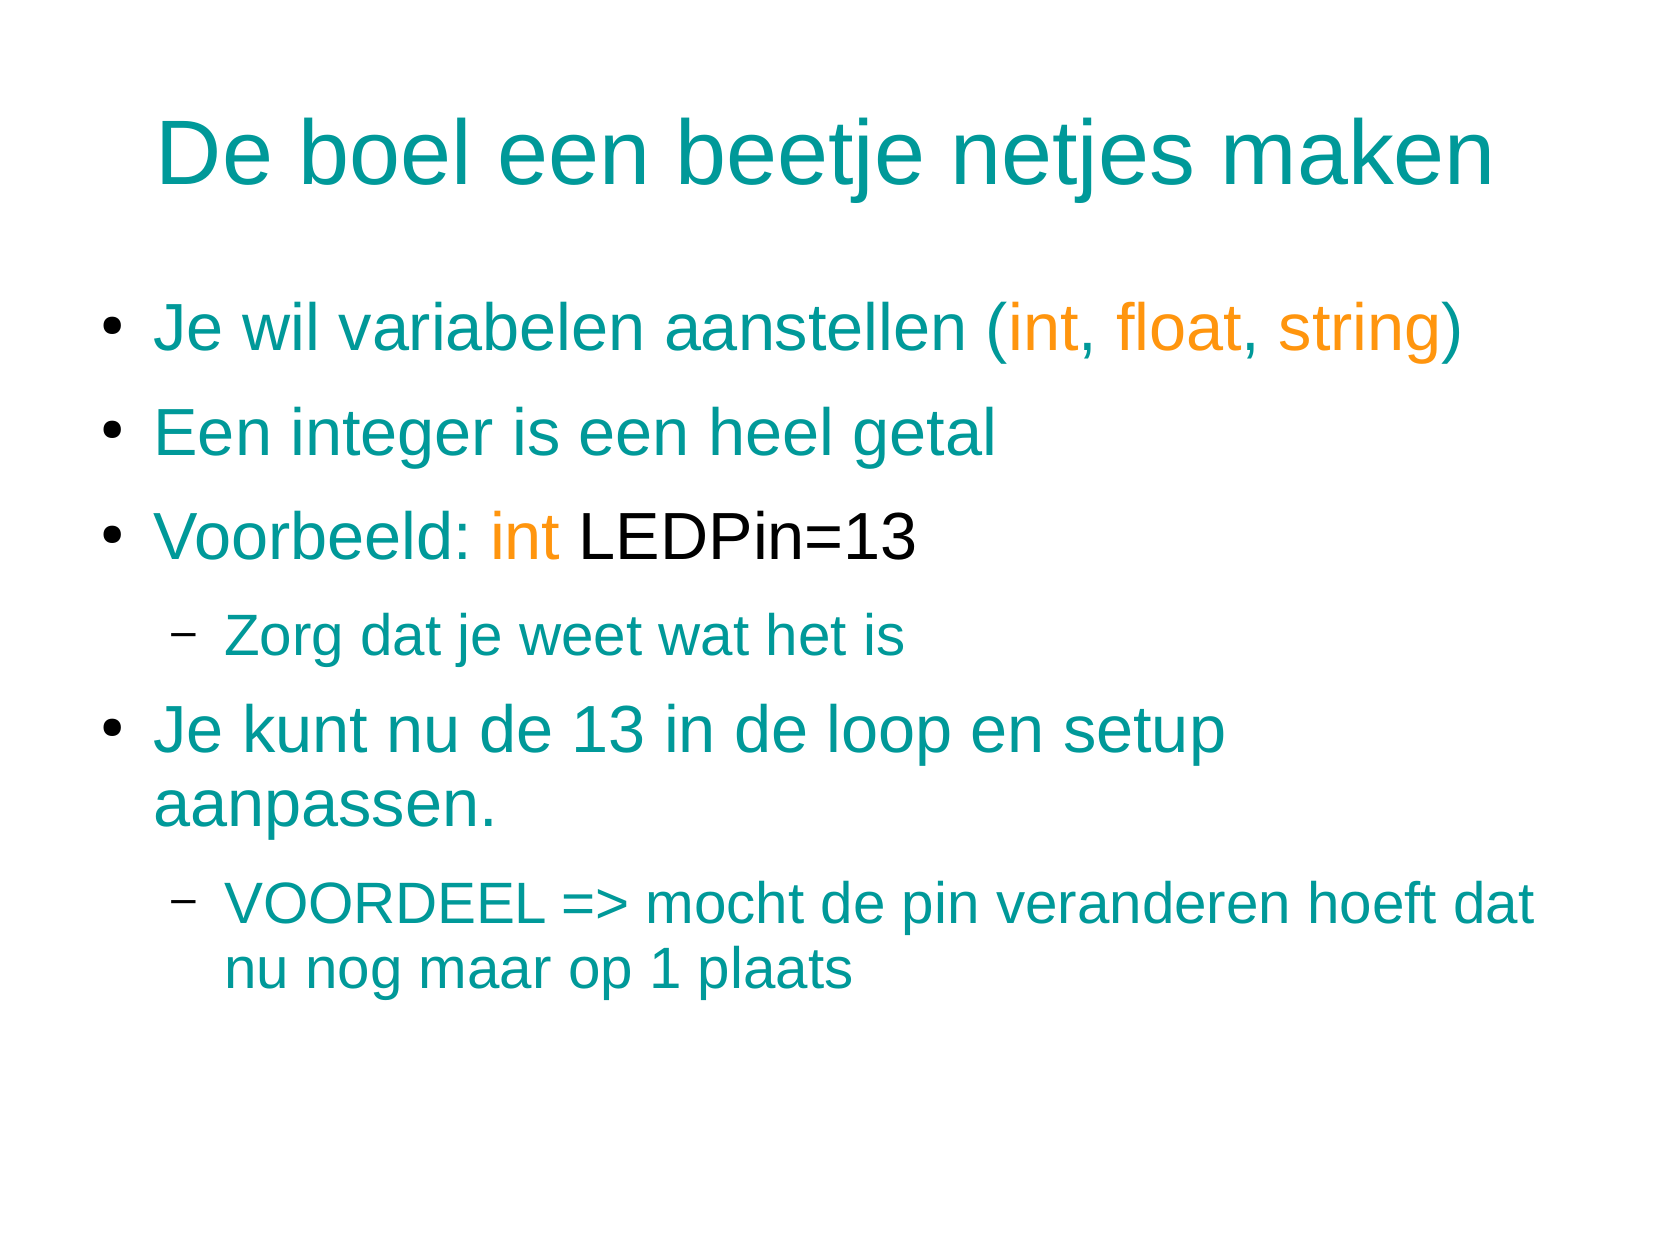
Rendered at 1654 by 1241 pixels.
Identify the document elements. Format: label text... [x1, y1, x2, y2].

title De boel een beetje netjes maken [82, 49, 1571, 257]
list Je wil variabelen aanstellen (int, float, string) Een integer is een heel getal Voorbeeld: int LEDPin=13 Zorg dat je weet wat het is Je kunt nu de 13 in de loop en setup aanpassen. VOORDEEL => mocht de pin veranderen hoeft dat nu nog maar op 1 plaats [82, 290, 1571, 1010]
